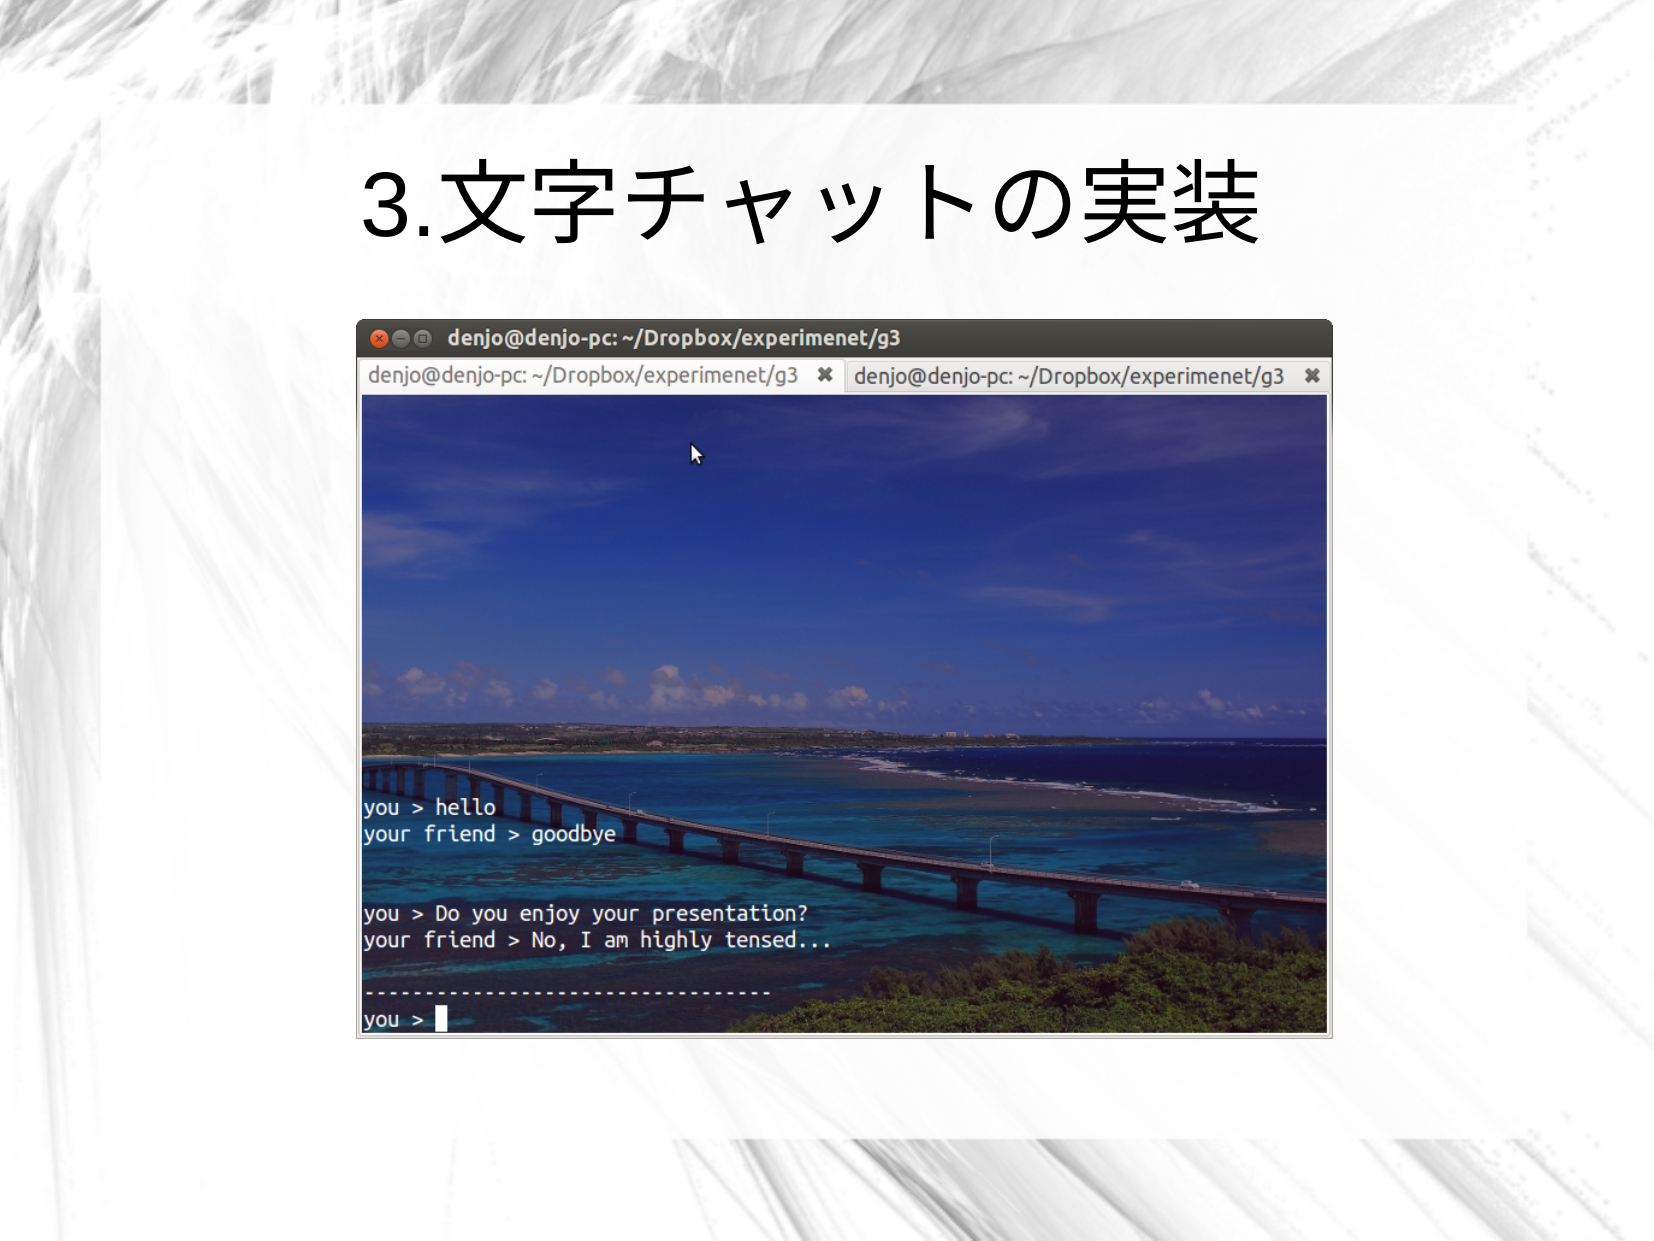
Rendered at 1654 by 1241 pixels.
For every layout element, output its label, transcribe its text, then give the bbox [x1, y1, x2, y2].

picture [0, 0, 1654, 1241]
title 3.文字チャットの実装 [118, 112, 1506, 281]
